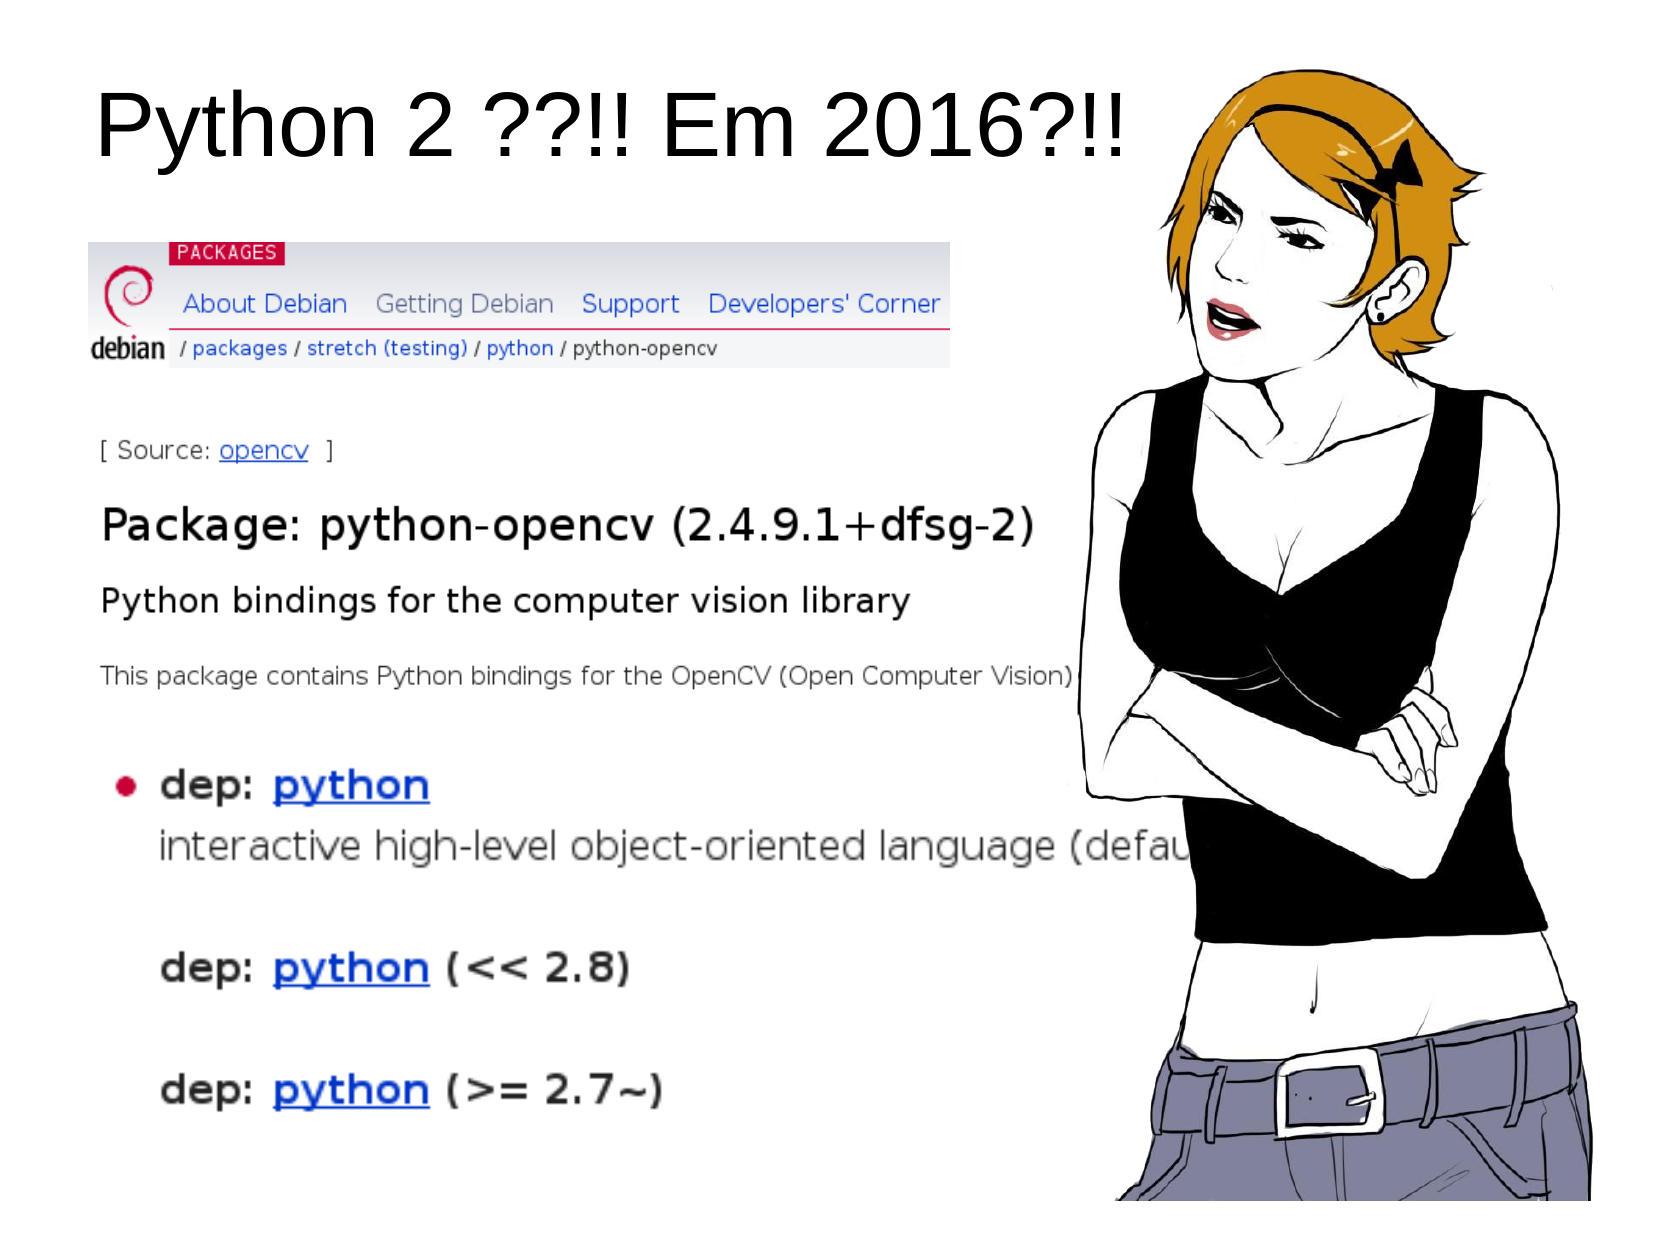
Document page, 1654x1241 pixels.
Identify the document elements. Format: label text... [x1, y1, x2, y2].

title Python 2 ??!! Em 2016?!! [94, 55, 1051, 195]
picture [71, 41, 1628, 1204]
picture [88, 242, 950, 368]
